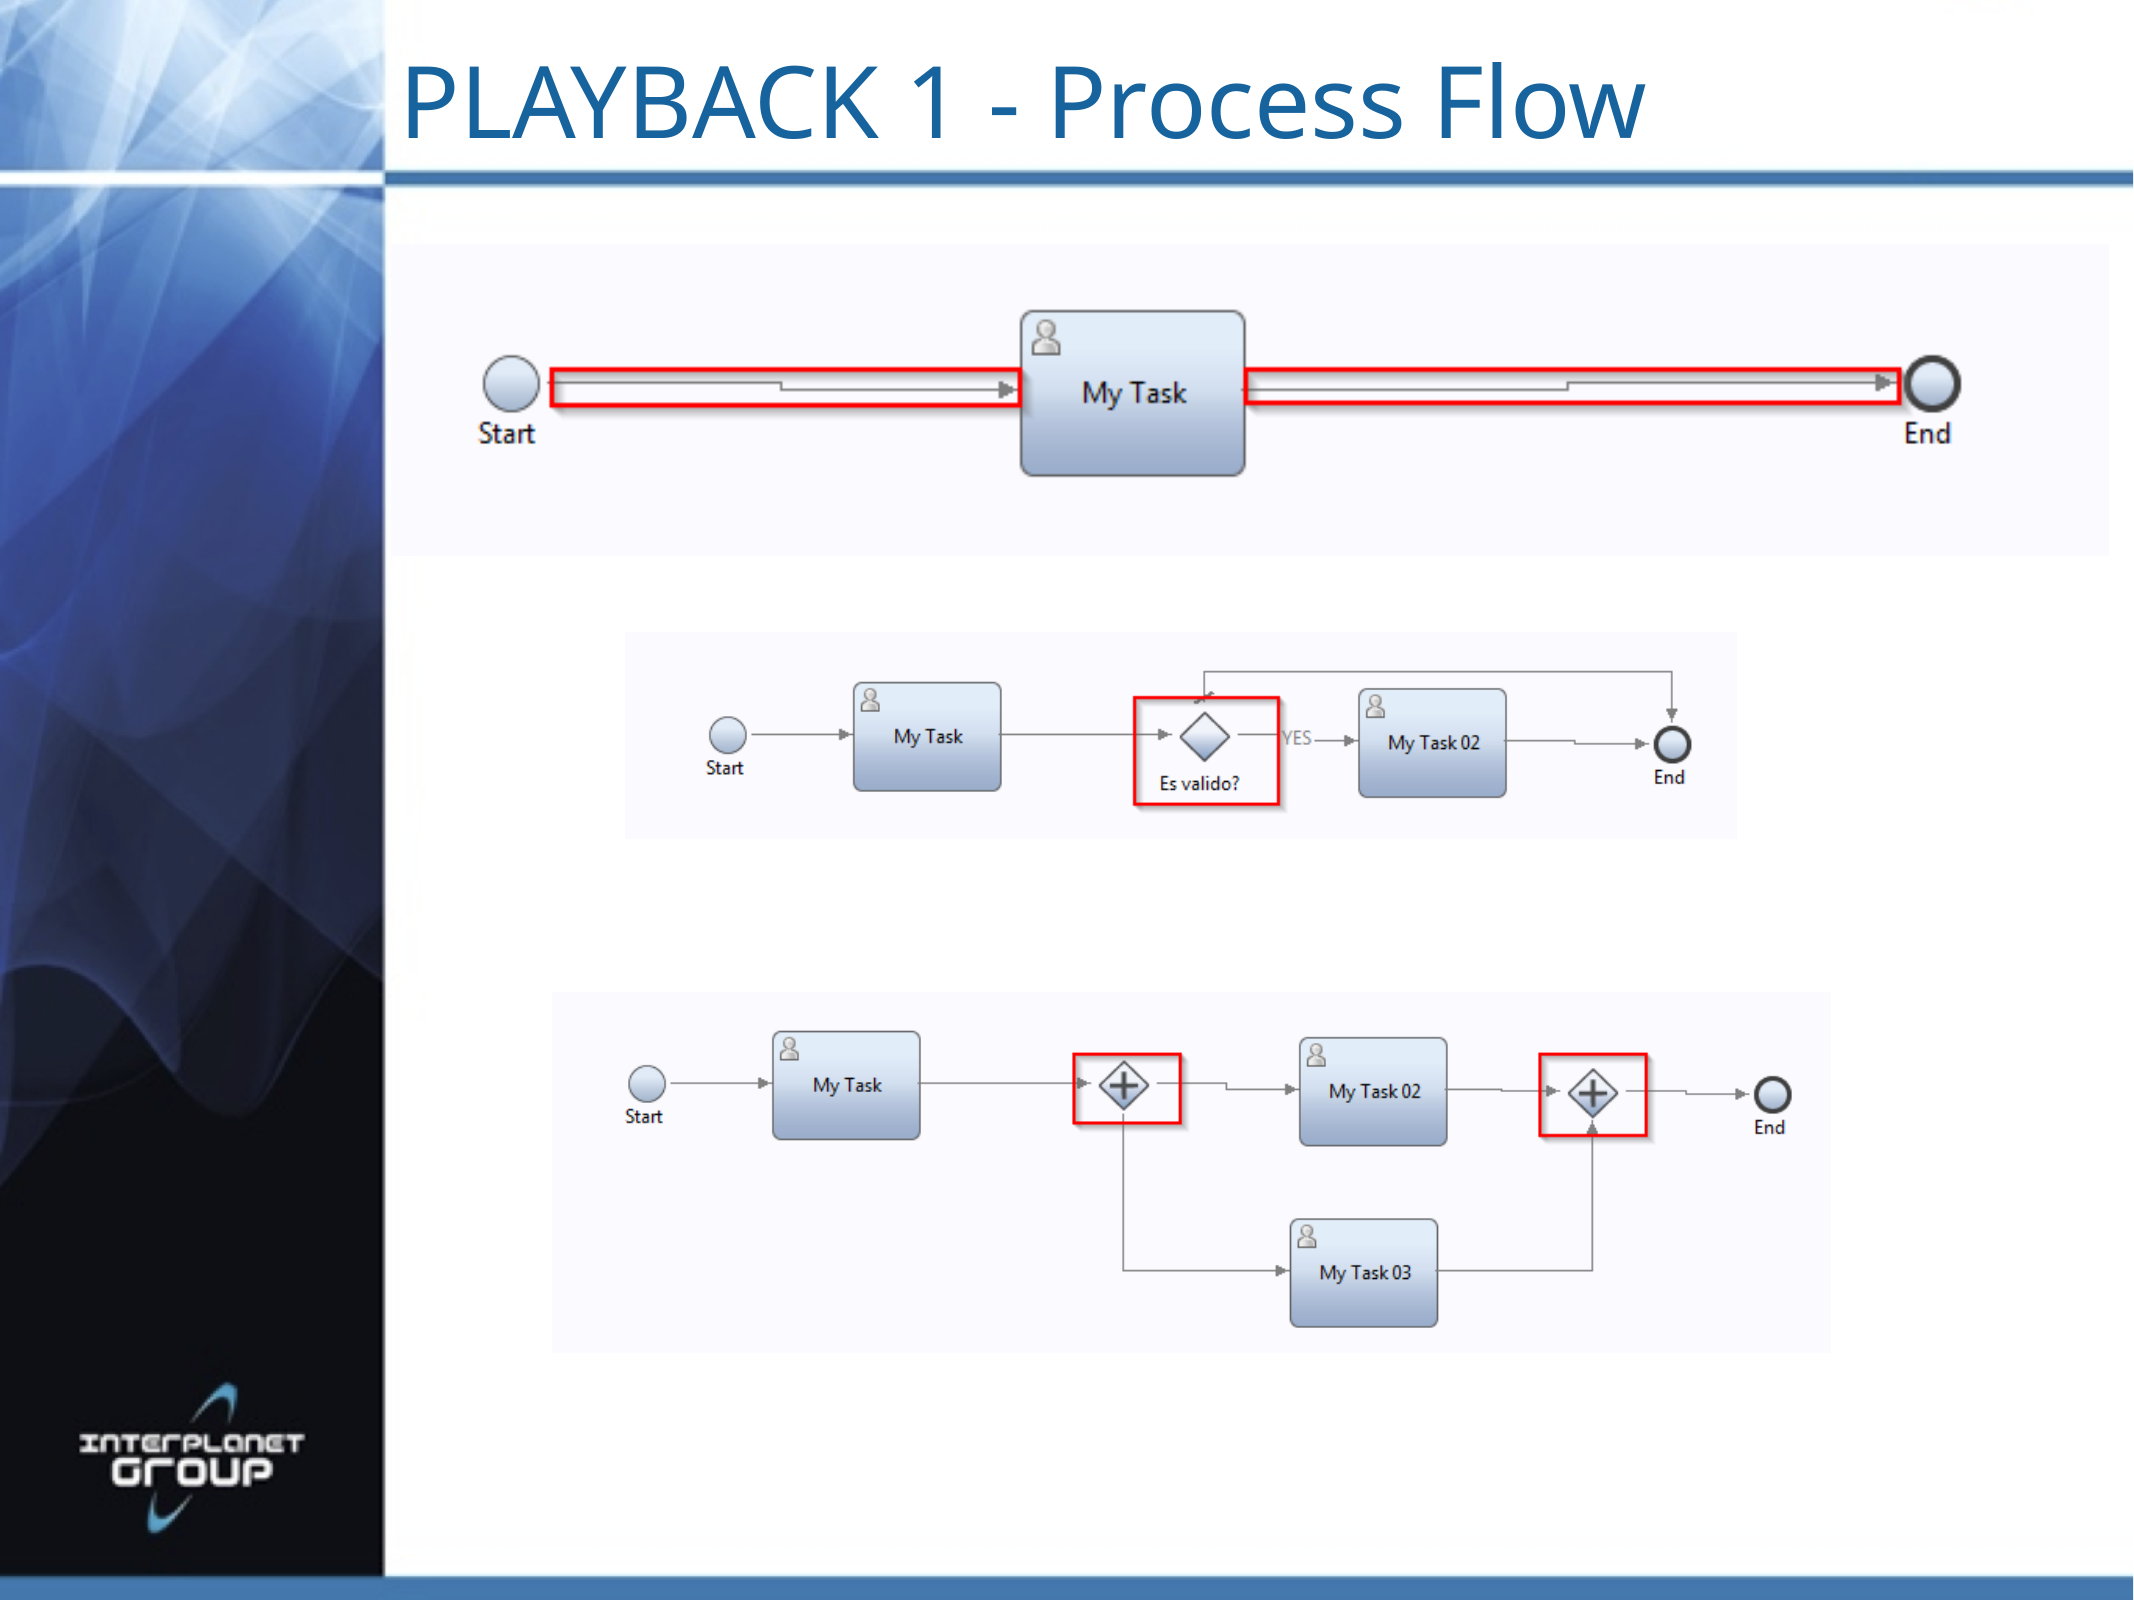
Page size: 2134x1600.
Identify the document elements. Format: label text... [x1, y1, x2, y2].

title PLAYBACK 1 - Process Flow [391, 0, 2109, 283]
picture [0, 0, 2134, 1600]
